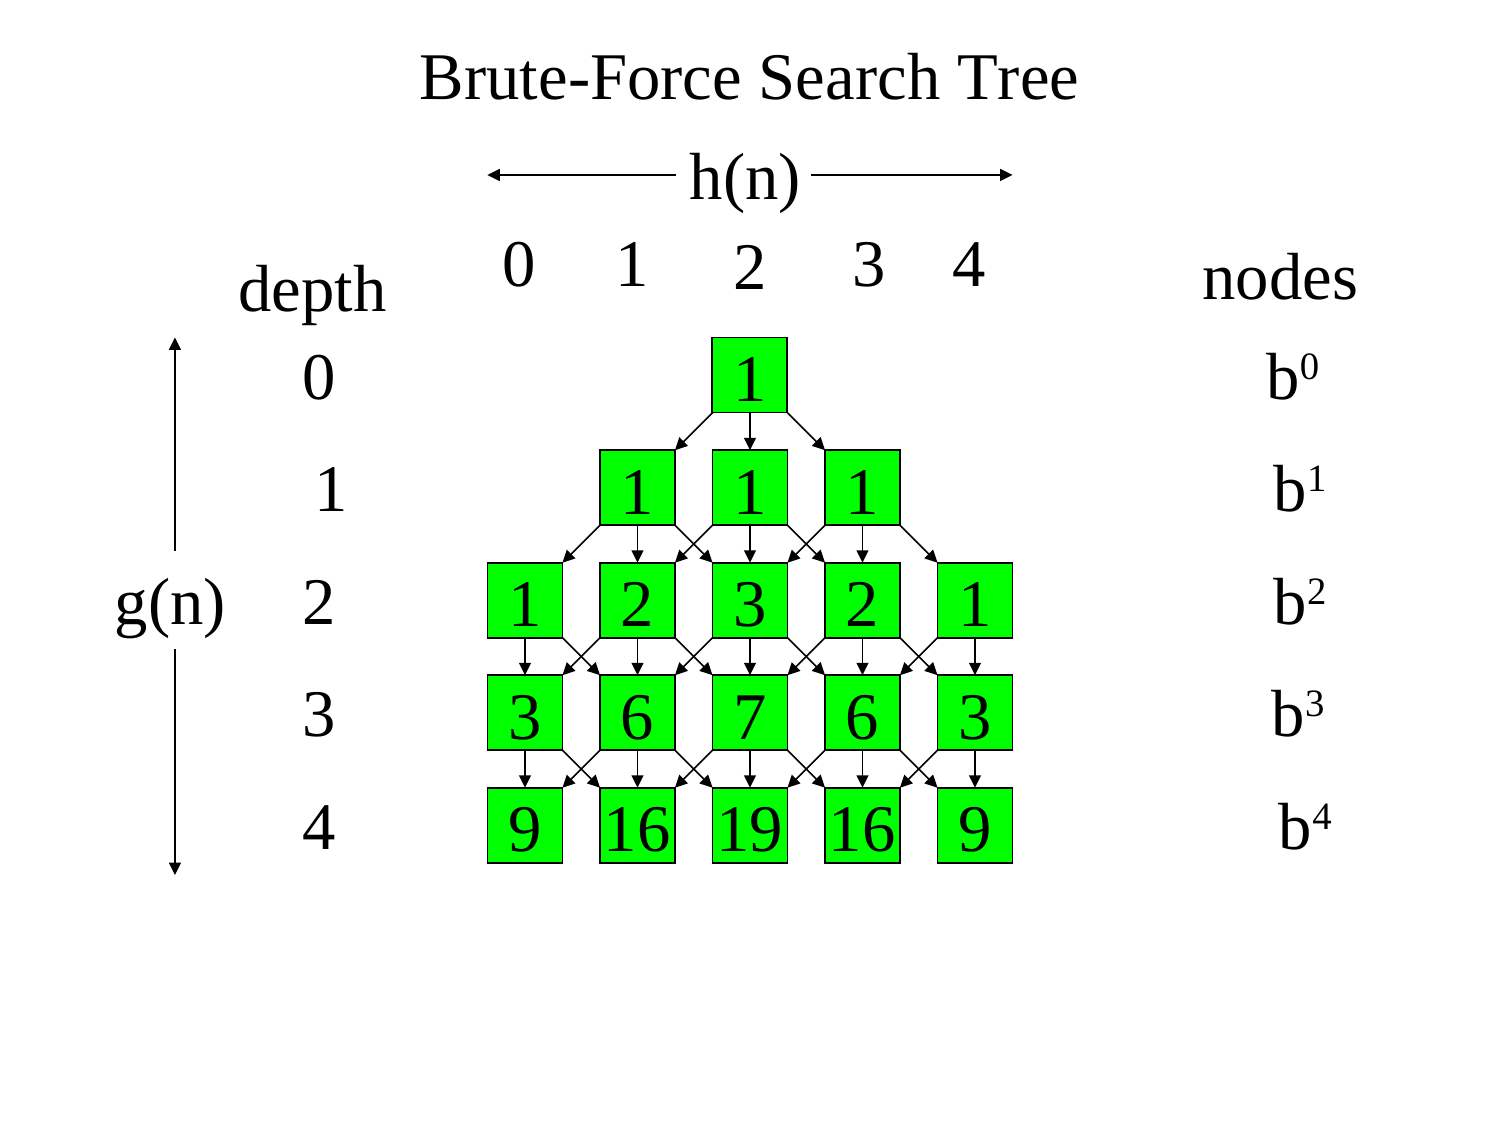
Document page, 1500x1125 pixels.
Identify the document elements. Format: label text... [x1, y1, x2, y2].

text_box b3 [1224, 662, 1388, 758]
text_box 1 [712, 337, 788, 413]
text_box 2 [287, 549, 351, 646]
text_box 16 [825, 787, 901, 863]
text_box 3 [937, 675, 1013, 751]
text_box 9 [487, 787, 563, 863]
text_box 4 [287, 774, 351, 871]
text_box 3 [837, 212, 901, 308]
text_box 6 [825, 675, 901, 751]
text_box b4 [1263, 774, 1347, 871]
text_box b1 [1249, 437, 1351, 533]
text_box 2 [600, 562, 676, 638]
text_box 0 [487, 212, 551, 308]
text_box 9 [937, 787, 1013, 863]
text_box 2 [718, 214, 782, 311]
text_box h(n) [675, 124, 817, 221]
text_box Brute-Force Search Tree [405, 24, 1096, 121]
text_box depth [187, 237, 438, 333]
text_box 4 [937, 212, 1001, 308]
text_box 1 [600, 212, 664, 308]
text_box 1 [600, 450, 676, 526]
text_box 1 [937, 562, 1013, 638]
text_box b0 [1251, 324, 1334, 421]
text_box b2 [1249, 549, 1351, 646]
text_box 3 [287, 662, 351, 758]
text_box 1 [825, 450, 901, 526]
text_box 3 [487, 675, 563, 751]
text_box 2 [825, 562, 901, 638]
text_box 6 [600, 675, 676, 751]
text_box 3 [712, 562, 788, 638]
text_box 7 [712, 675, 788, 751]
text_box depth [311, 283, 326, 309]
text_box 19 [712, 787, 788, 863]
text_box 1 [487, 562, 563, 638]
text_box 1 [299, 437, 338, 533]
text_box 1 [712, 450, 788, 526]
text_box 0 [287, 324, 351, 421]
text_box nodes [1187, 224, 1374, 321]
text_box g(n) [99, 549, 242, 646]
text_box 16 [600, 787, 676, 863]
